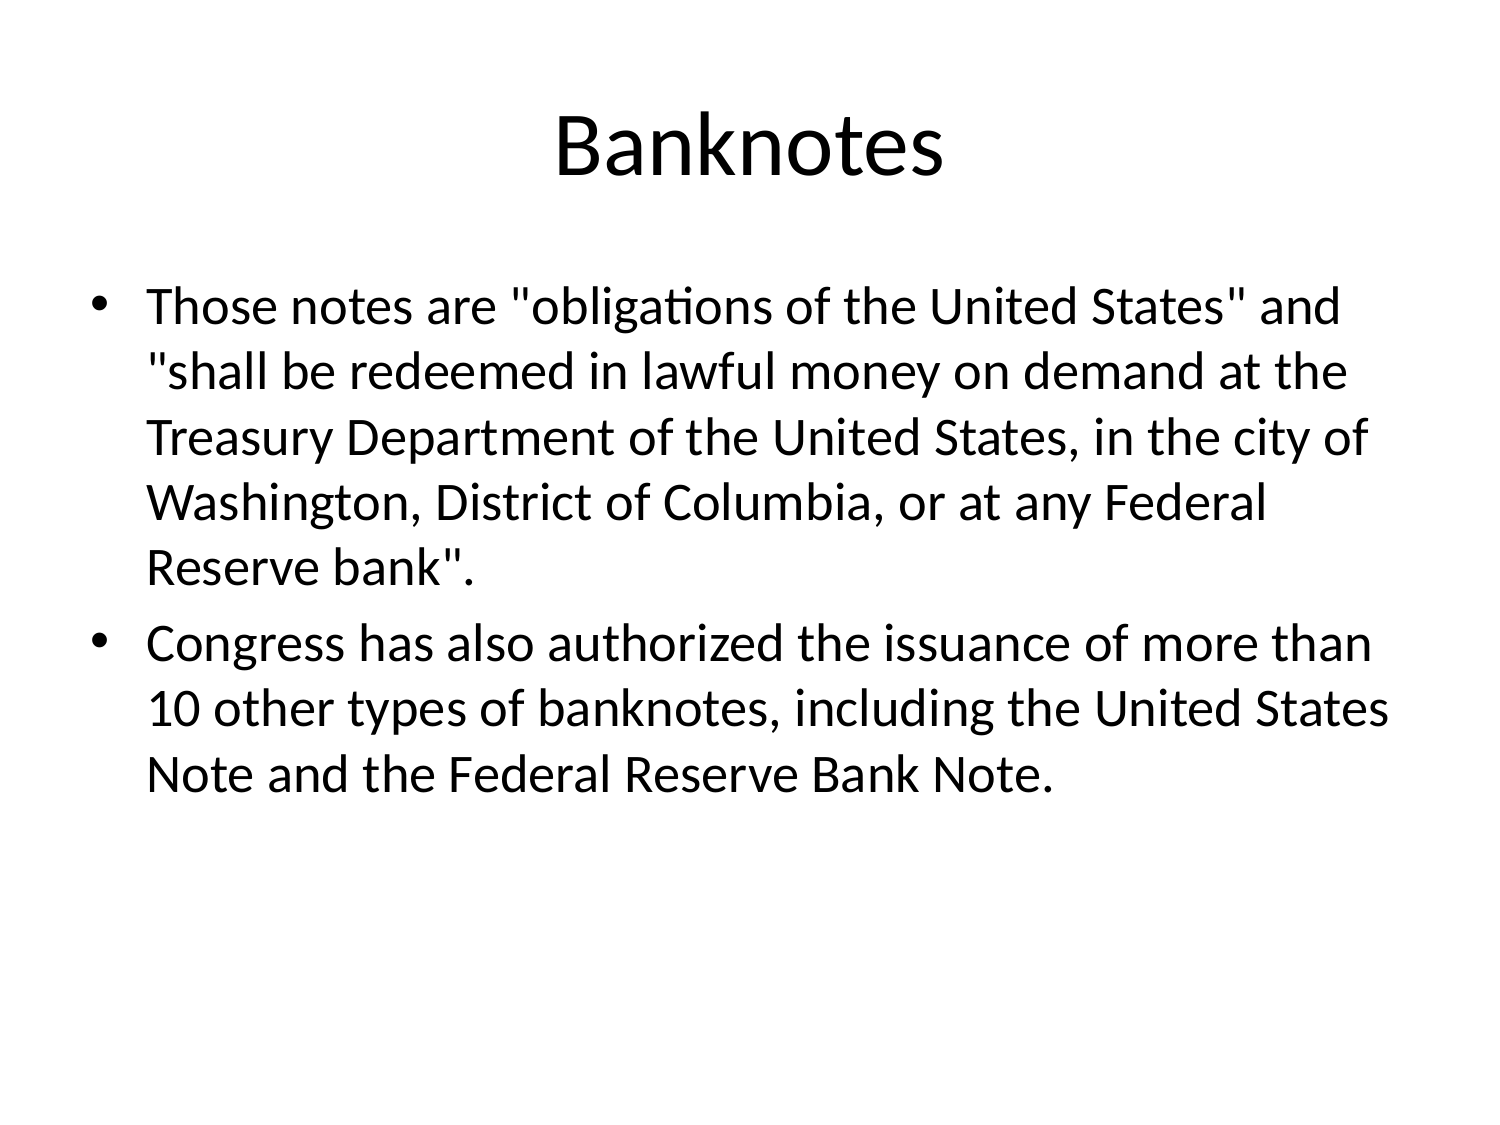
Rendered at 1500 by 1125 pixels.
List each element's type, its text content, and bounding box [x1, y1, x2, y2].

title Banknotes [75, 45, 1425, 233]
list Those notes are "obligations of the United States" and "shall be redeemed in lawful money on demand at the Treasury Department of the United States, in the city of Washington, District of Columbia, or at any Federal Reserve bank". Congress has also authorized the issuance of more than 10 other types of banknotes, including the United States Note and the Federal Reserve Bank Note. [75, 262, 1425, 1005]
